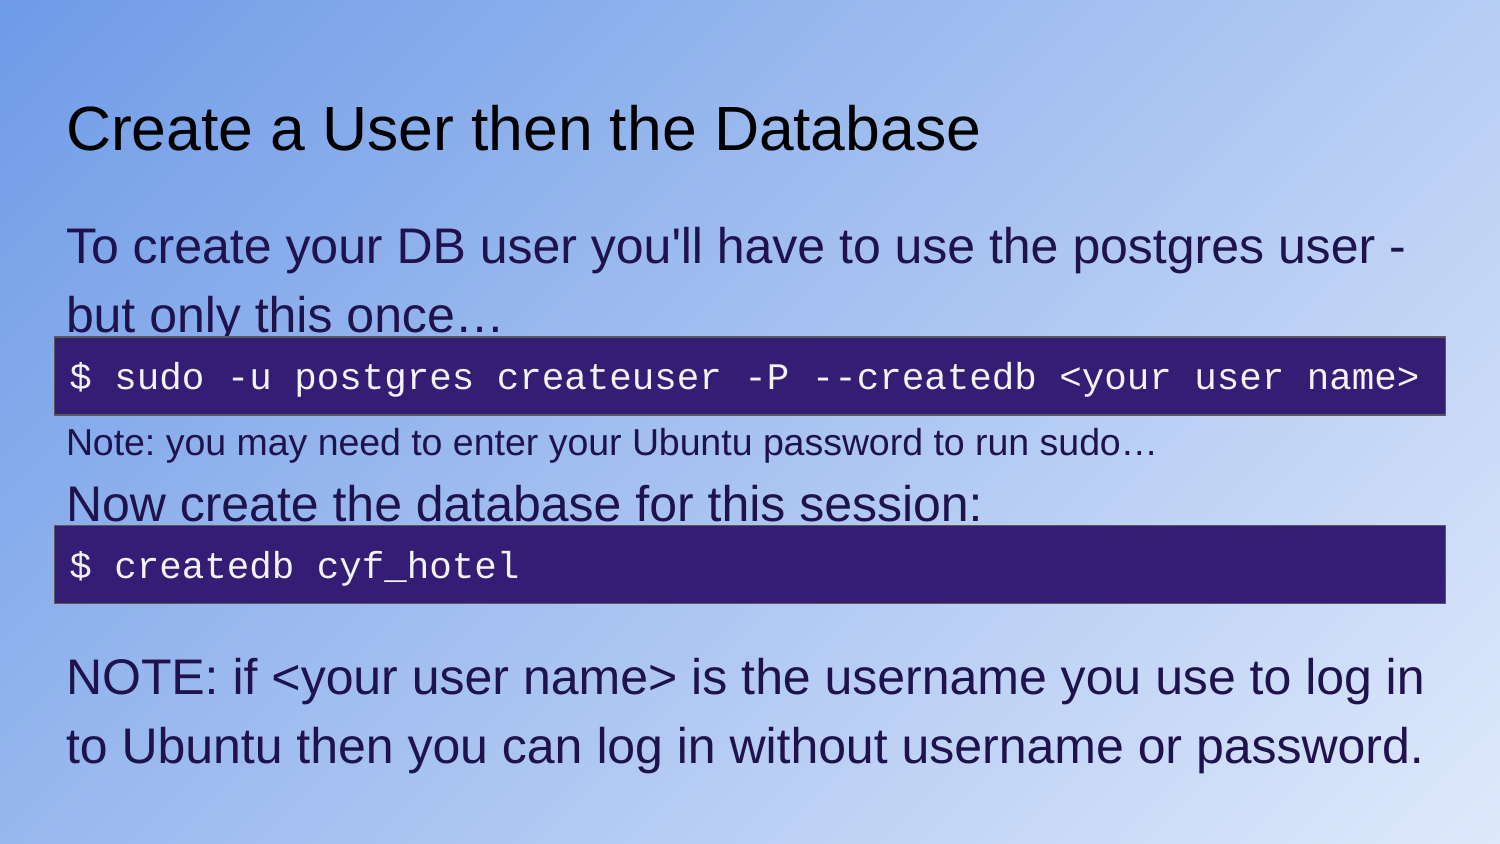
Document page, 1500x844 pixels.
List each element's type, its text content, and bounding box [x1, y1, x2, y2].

list To create your DB user you'll have to use the postgres user - but only this once… Note: you may need to enter your Ubuntu password to run sudo… Now create the database for this session: NOTE: if <your user name> is the username you use to log in to Ubuntu then you can log in without username or password. [51, 189, 1449, 750]
text_box $ createdb cyf_hotel [54, 525, 1446, 604]
title Create a User then the Database [51, 72, 1449, 167]
text_box $ sudo -u postgres createuser -P --createdb <your user name> [54, 336, 1446, 415]
